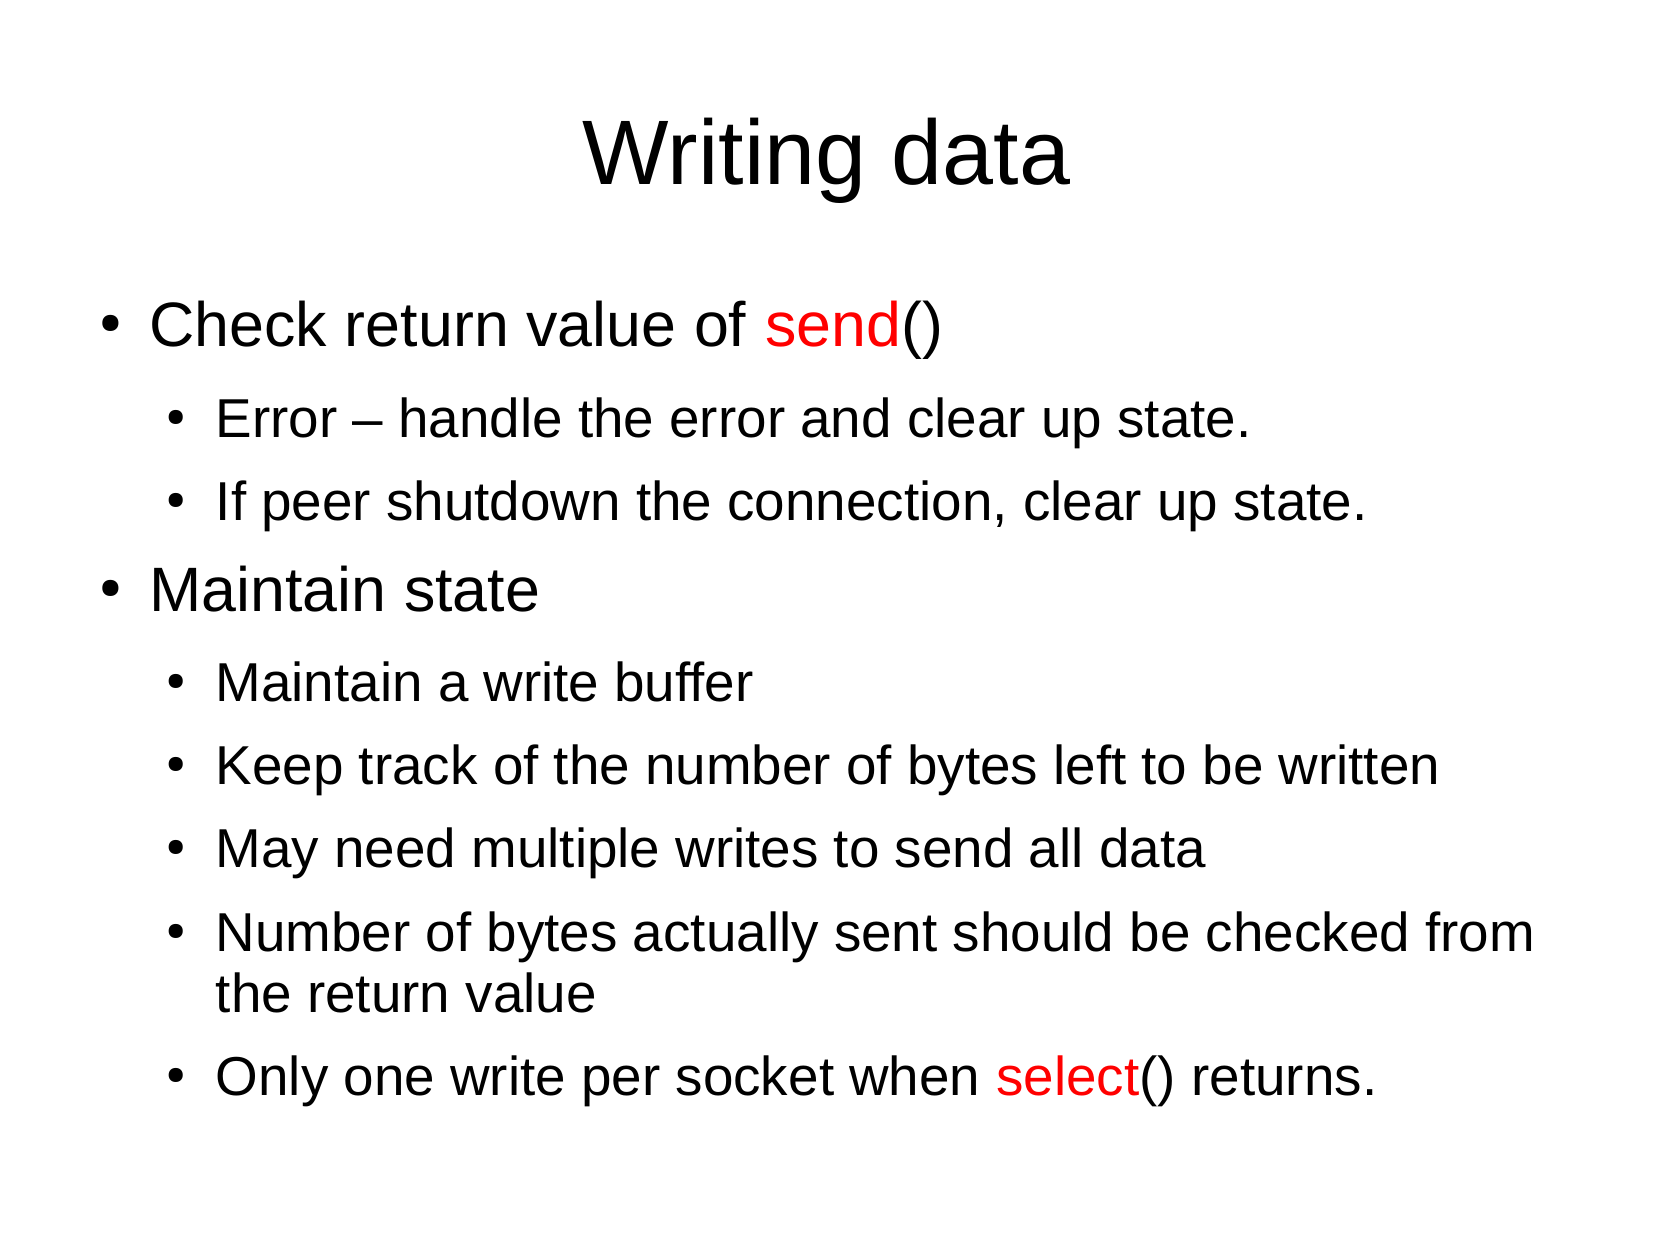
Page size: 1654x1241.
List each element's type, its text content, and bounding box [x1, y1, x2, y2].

title Writing data [82, 56, 1571, 250]
list Check return value of send() Error – handle the error and clear up state. If peer shutdown the connection, clear up state. Maintain state Maintain a write buffer Keep track of the number of bytes left to be written May need multiple writes to send all data Number of bytes actually sent should be checked from the return value Only one write per socket when select() returns. [82, 290, 1571, 1109]
